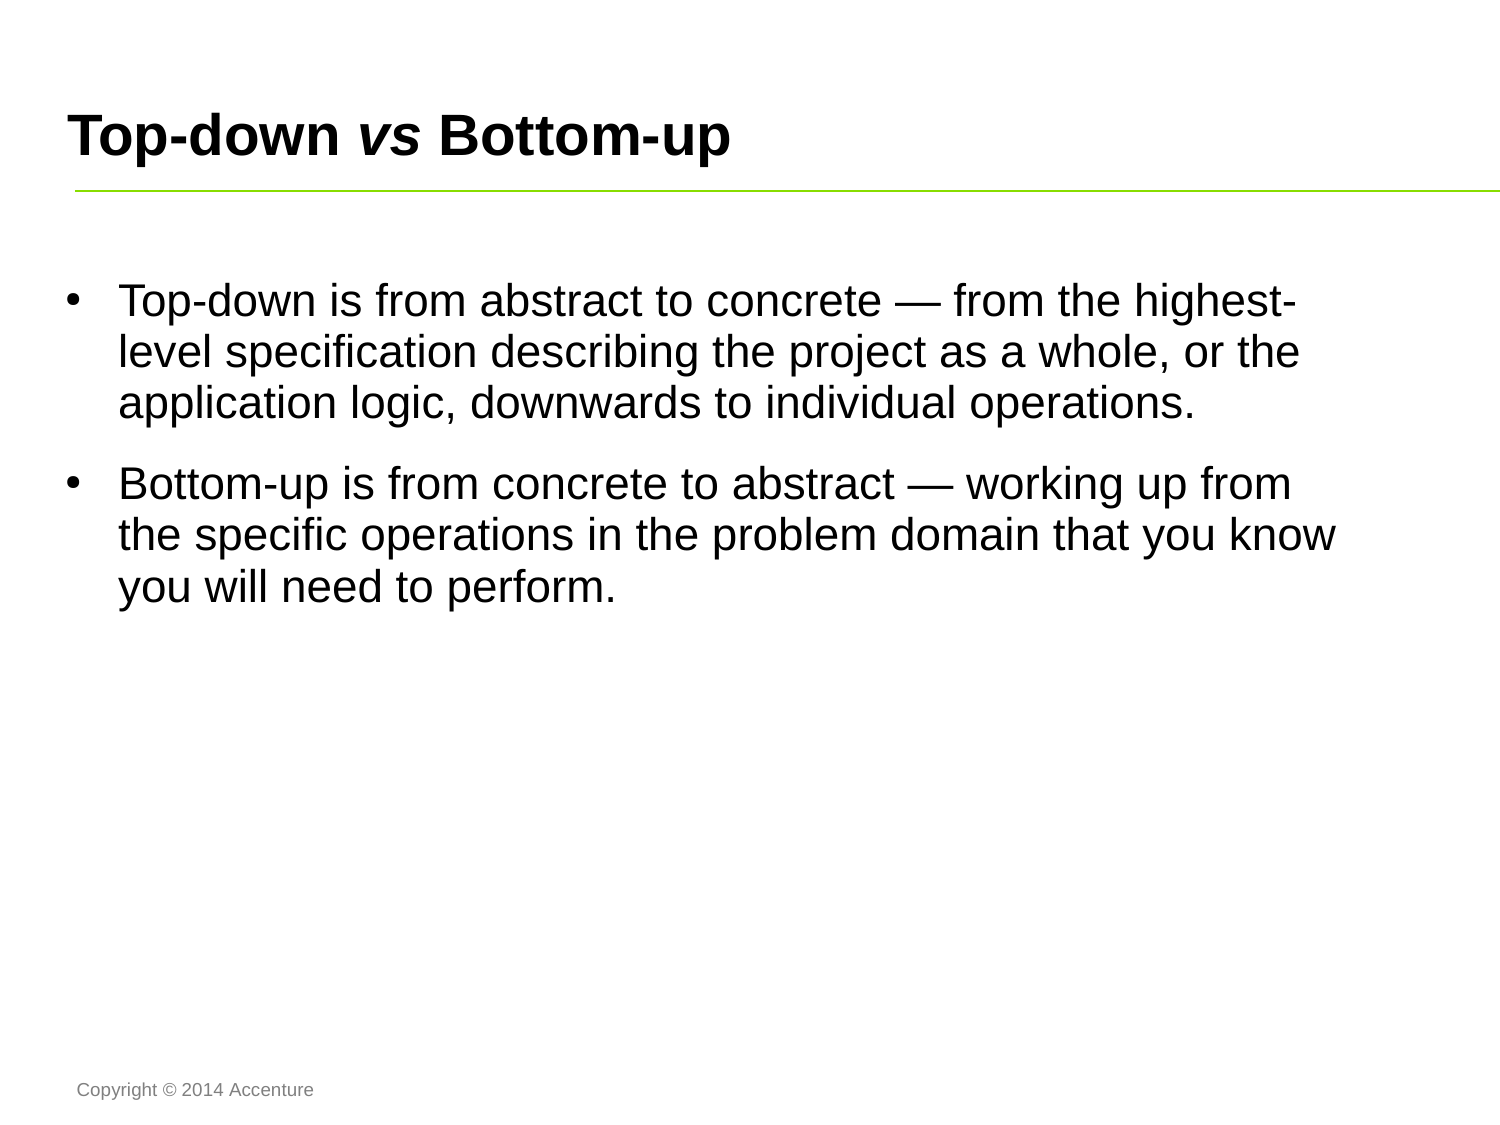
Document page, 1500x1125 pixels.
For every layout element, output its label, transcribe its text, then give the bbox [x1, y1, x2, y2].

title Top-down vs Bottom-up [67, 68, 1418, 201]
list Top-down is from abstract to concrete — from the highest-level specification describing the project as a whole, or the application logic, downwards to individual operations. Bottom-up is from concrete to abstract — working up from the specific operations in the problem domain that you know you will need to perform. [47, 274, 1368, 1125]
